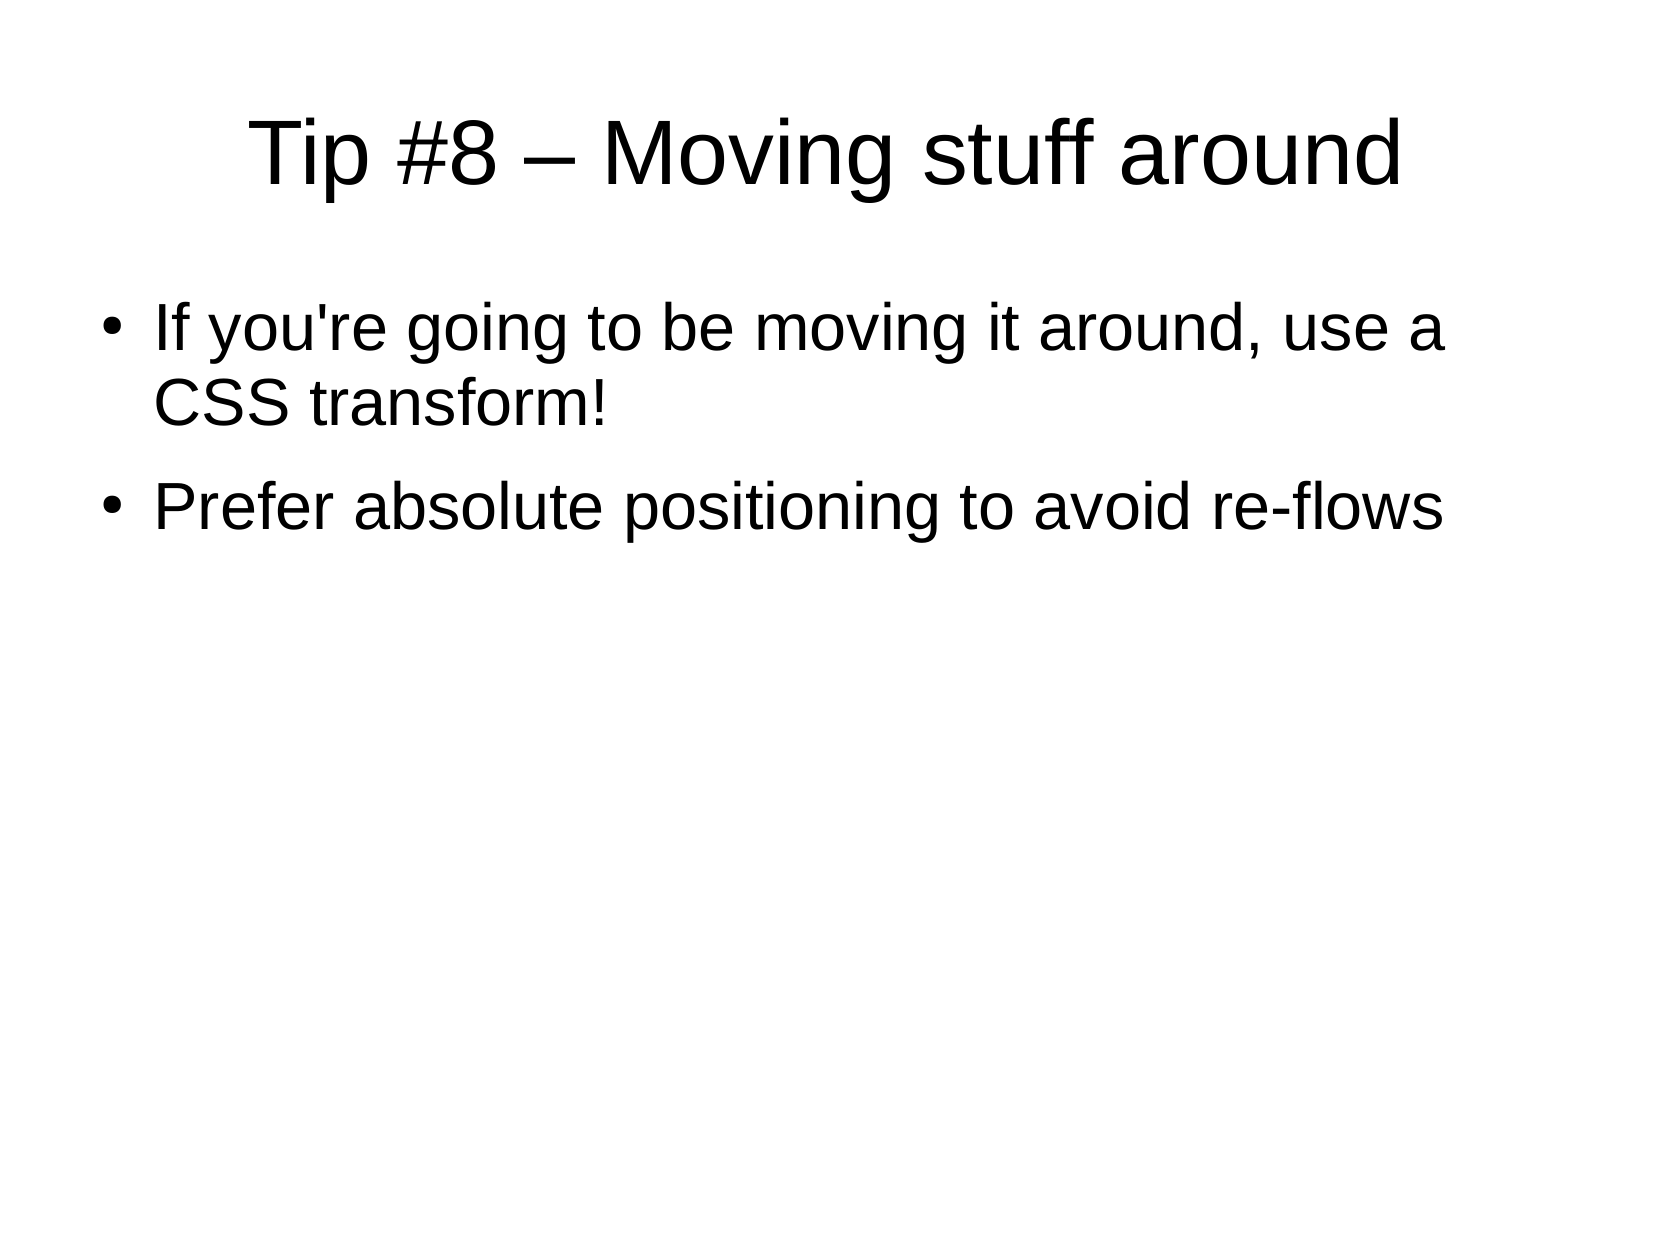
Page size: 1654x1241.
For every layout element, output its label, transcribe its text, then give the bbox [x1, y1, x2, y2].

list If you're going to be moving it around, use a CSS transform! Prefer absolute positioning to avoid re-flows [82, 290, 1538, 1010]
title Tip #8 – Moving stuff around [82, 49, 1571, 257]
